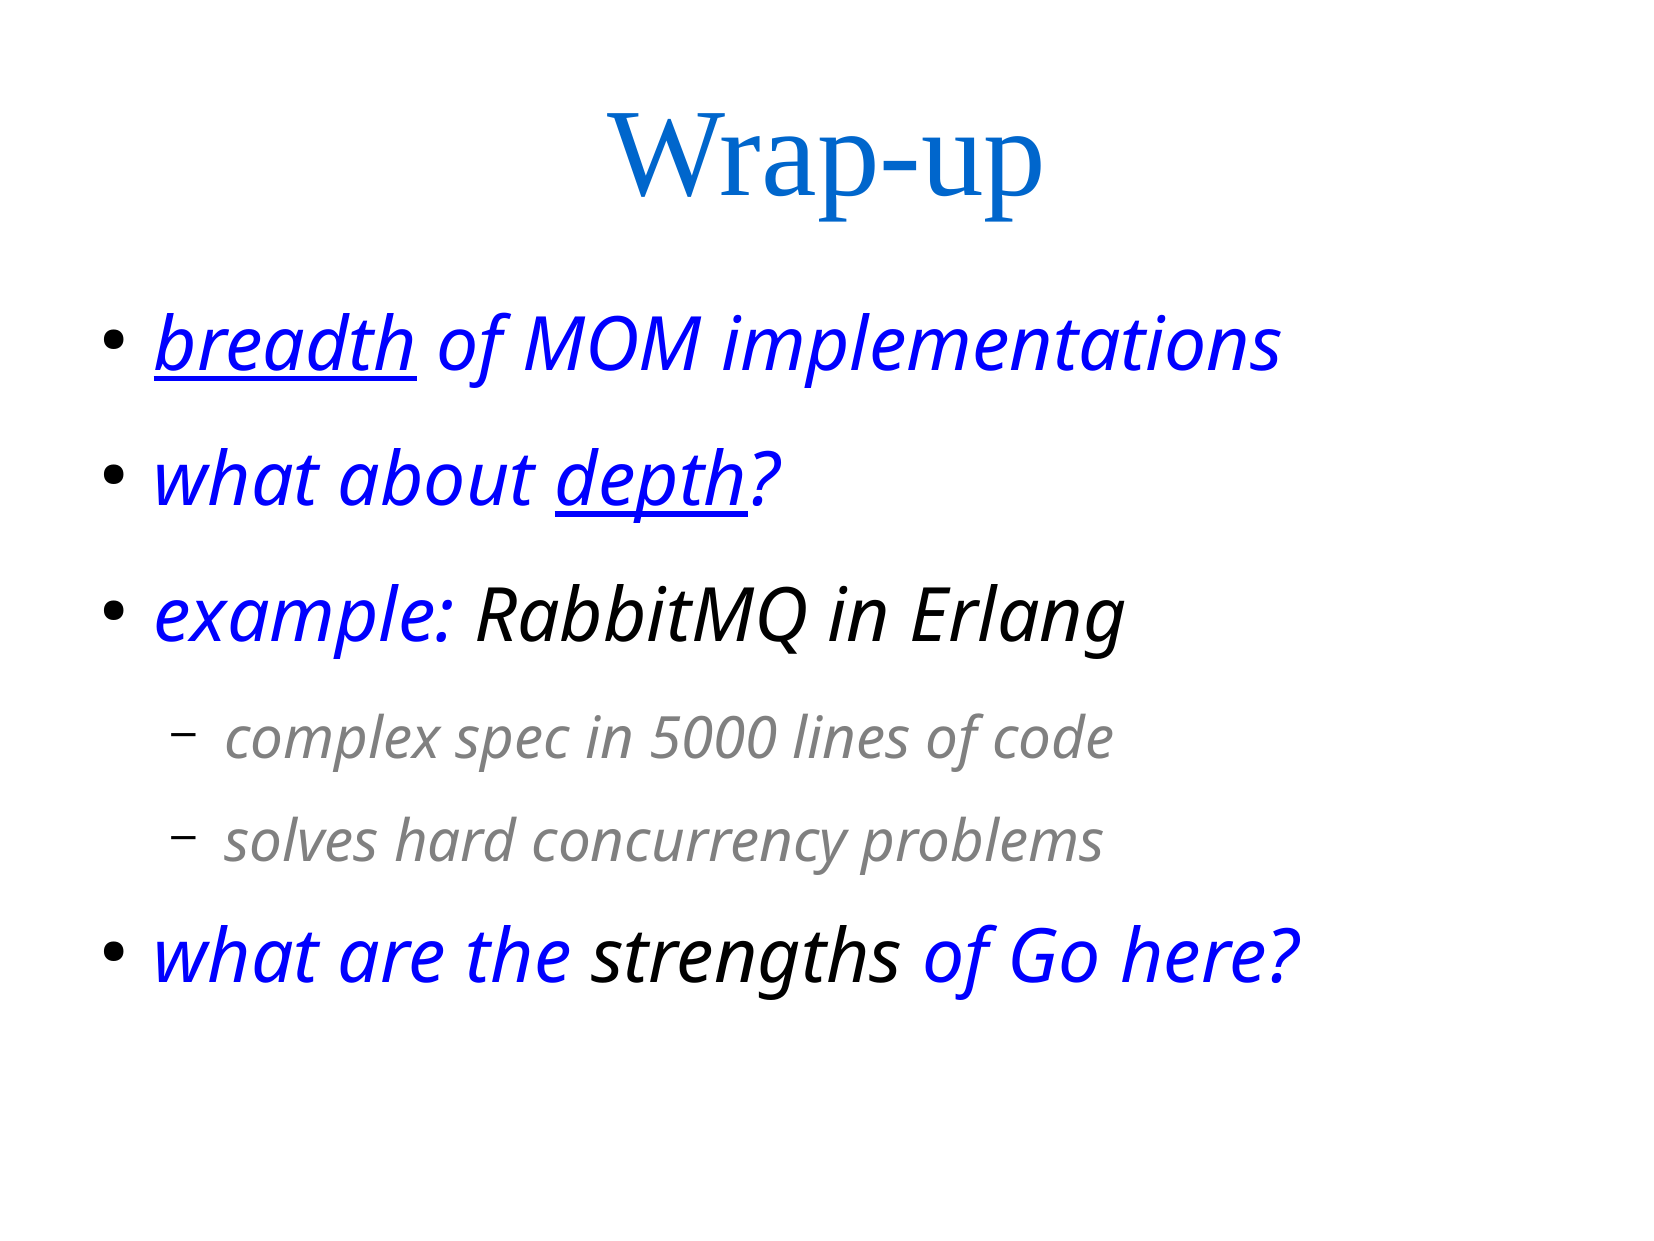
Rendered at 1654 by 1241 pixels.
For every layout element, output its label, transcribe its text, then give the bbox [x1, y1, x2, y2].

title Wrap-up [82, 49, 1571, 257]
list breadth of MOM implementations what about depth? example: RabbitMQ in Erlang complex spec in 5000 lines of code solves hard concurrency problems what are the strengths of Go here? [82, 290, 1538, 1111]
